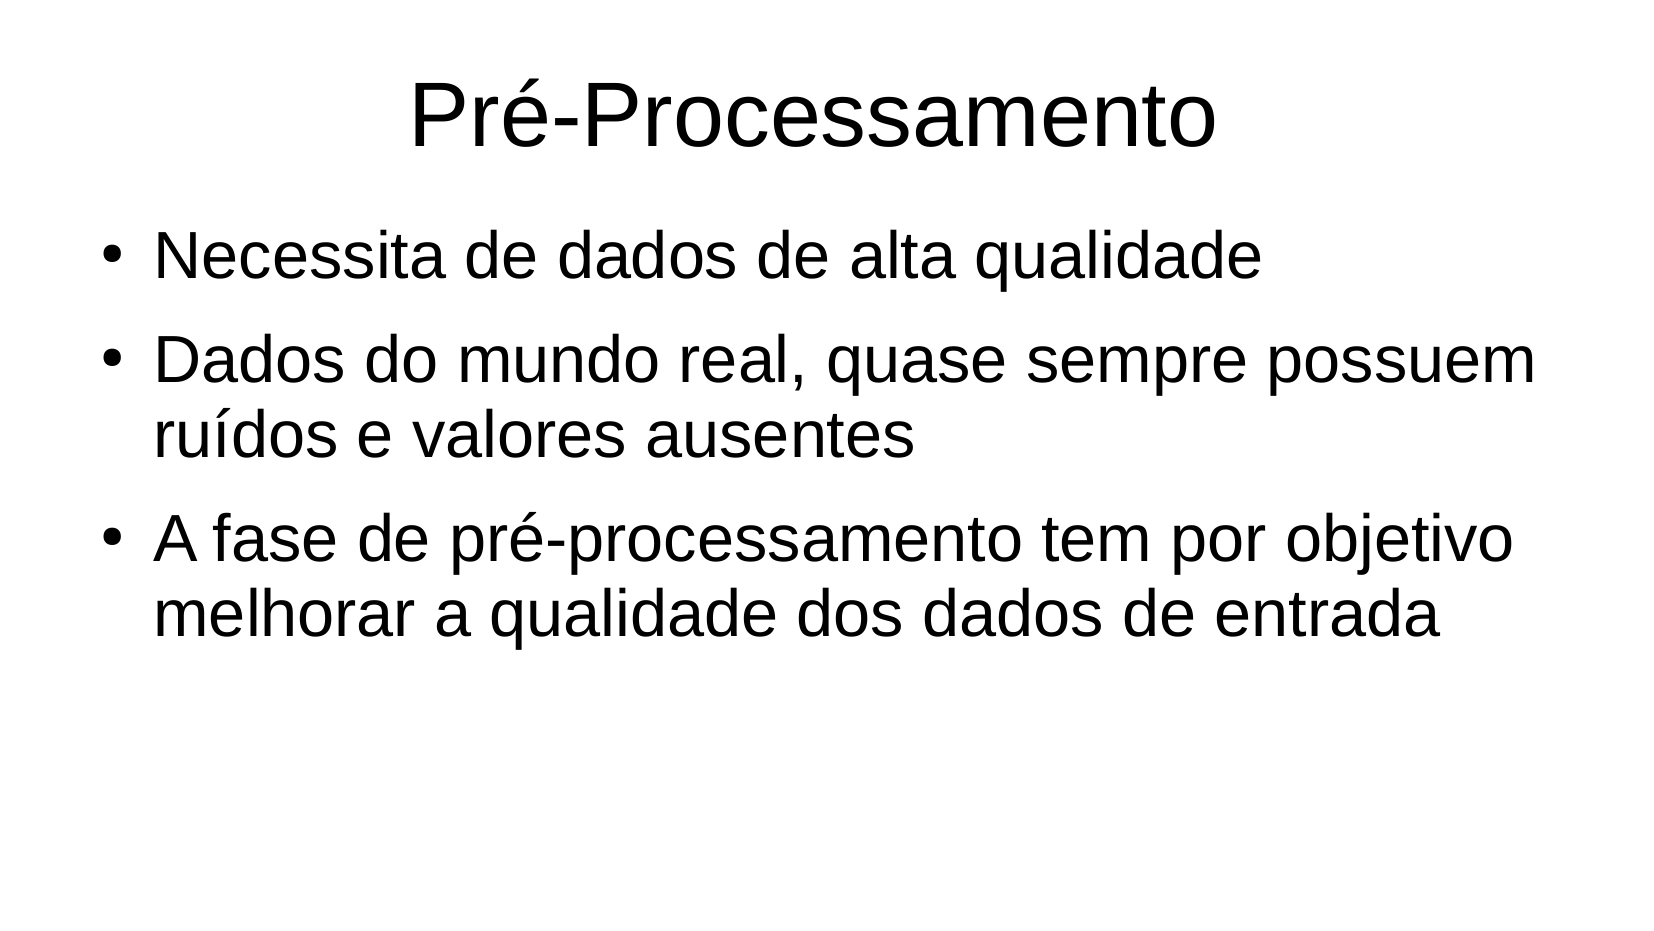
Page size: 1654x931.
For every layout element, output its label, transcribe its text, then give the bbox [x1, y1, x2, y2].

list Necessita de dados de alta qualidade Dados do mundo real, quase sempre possuem ruídos e valores ausentes A fase de pré-processamento tem por objetivo melhorar a qualidade dos dados de entrada [82, 217, 1571, 758]
title Pré-Processamento [82, 37, 1571, 193]
